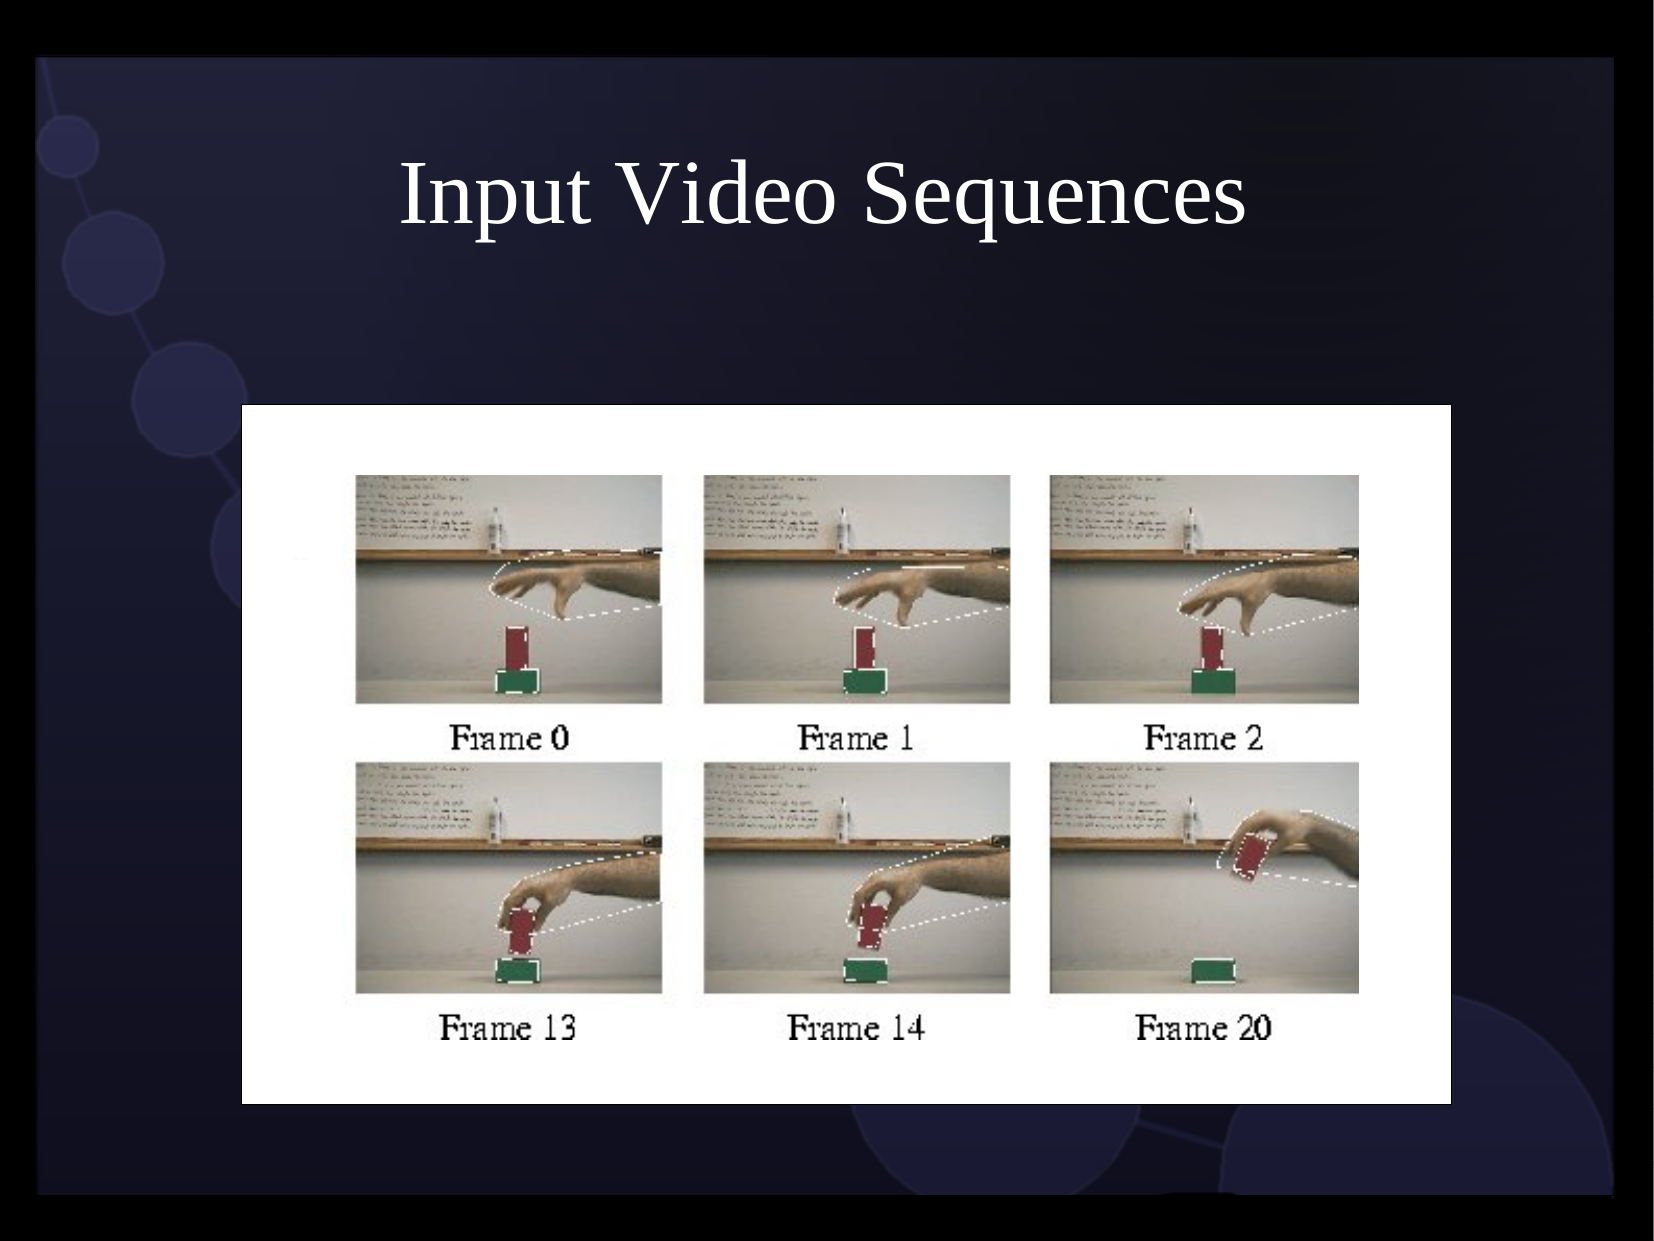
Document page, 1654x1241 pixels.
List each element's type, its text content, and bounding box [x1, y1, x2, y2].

title Input Video Sequences [118, 88, 1531, 296]
picture [0, 0, 1654, 1241]
text_box [241, 404, 1452, 1105]
